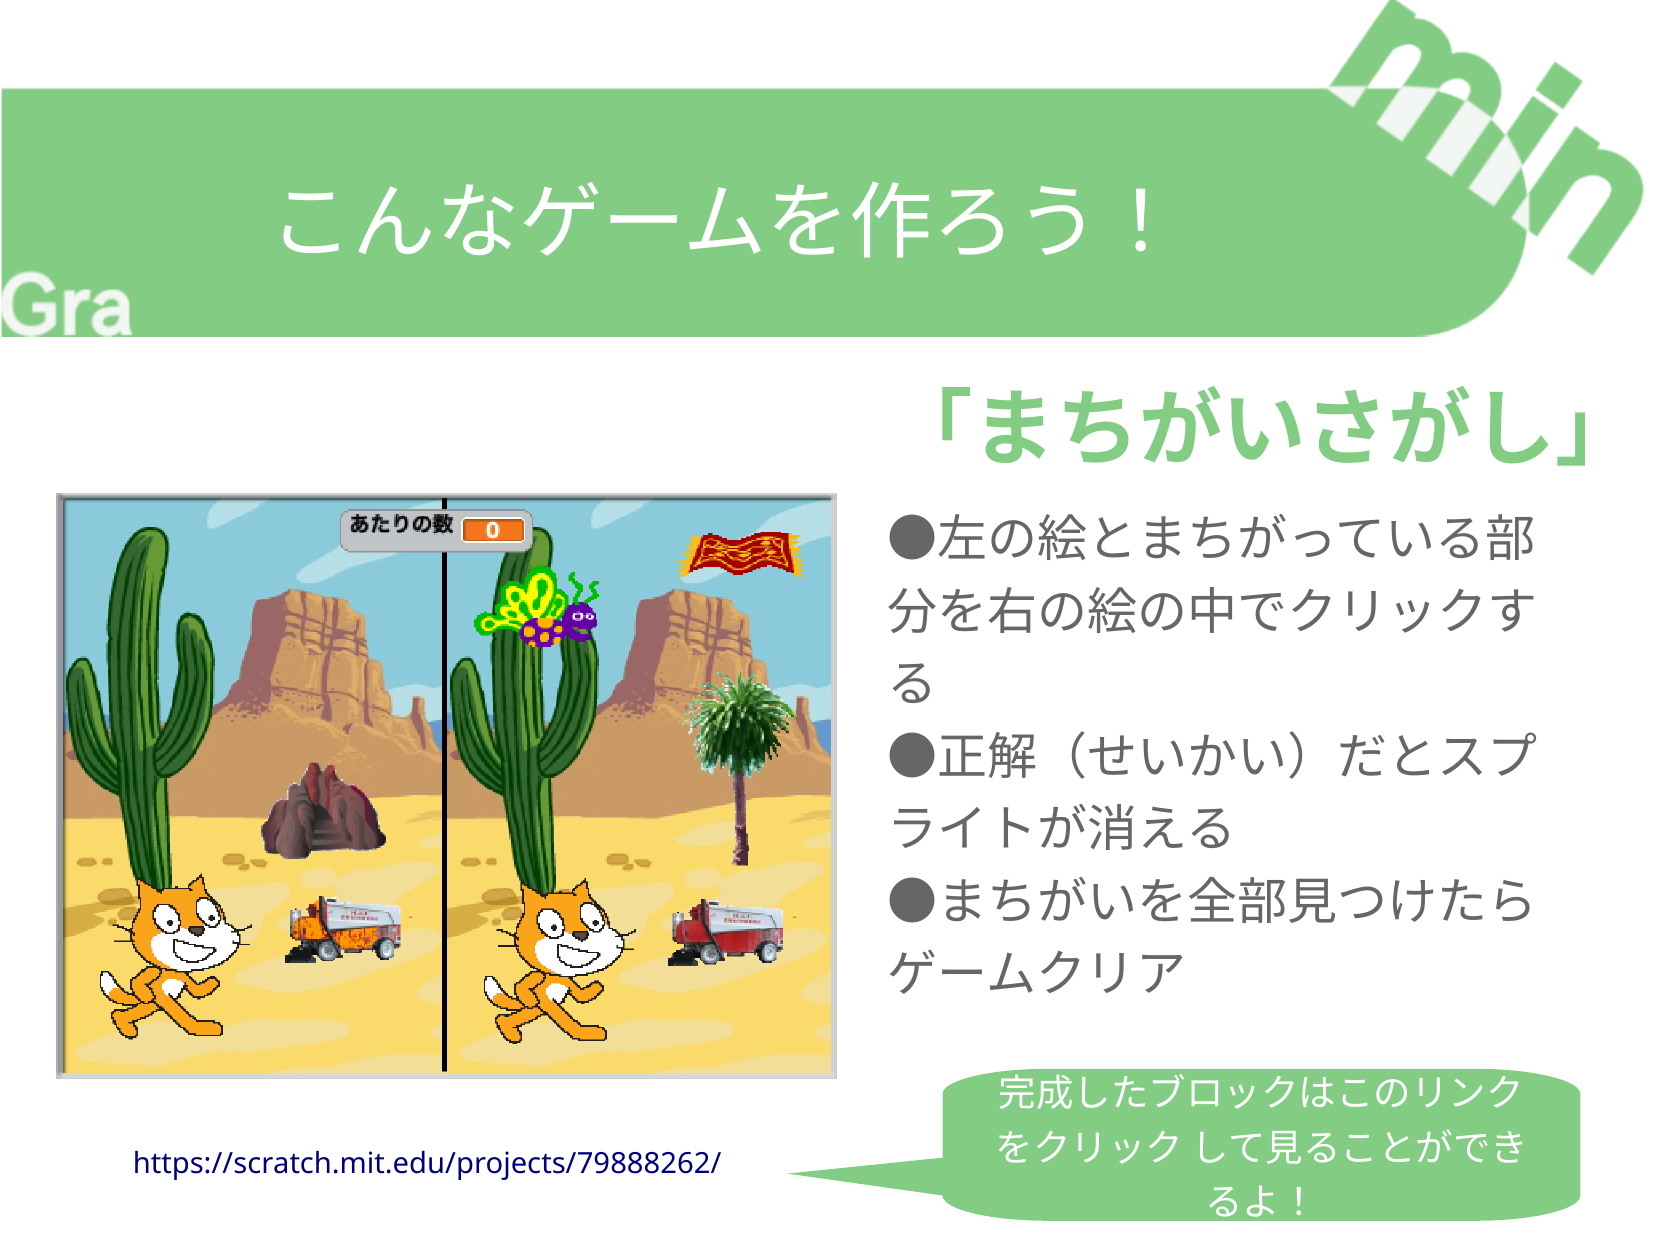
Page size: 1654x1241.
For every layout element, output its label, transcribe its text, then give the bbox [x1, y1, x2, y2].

picture [1, 0, 1654, 337]
text_box 「まちがいさがし」 [129, 354, 1654, 602]
title こんなゲームを作ろう！ [11, 111, 1441, 319]
text_box ●左の絵とまちがっている部分を右の絵の中でクリックする ●正解（せいかい）だとスプライトが消える ●まちがいを全部見つけたらゲームクリア [872, 491, 1594, 1134]
text_box https://scratch.mit.edu/projects/79888262/ [118, 1134, 839, 1193]
text_box 完成したブロックはこのリンクをクリック して見ることができるよ！ [787, 1068, 1581, 1221]
picture [56, 493, 837, 1079]
